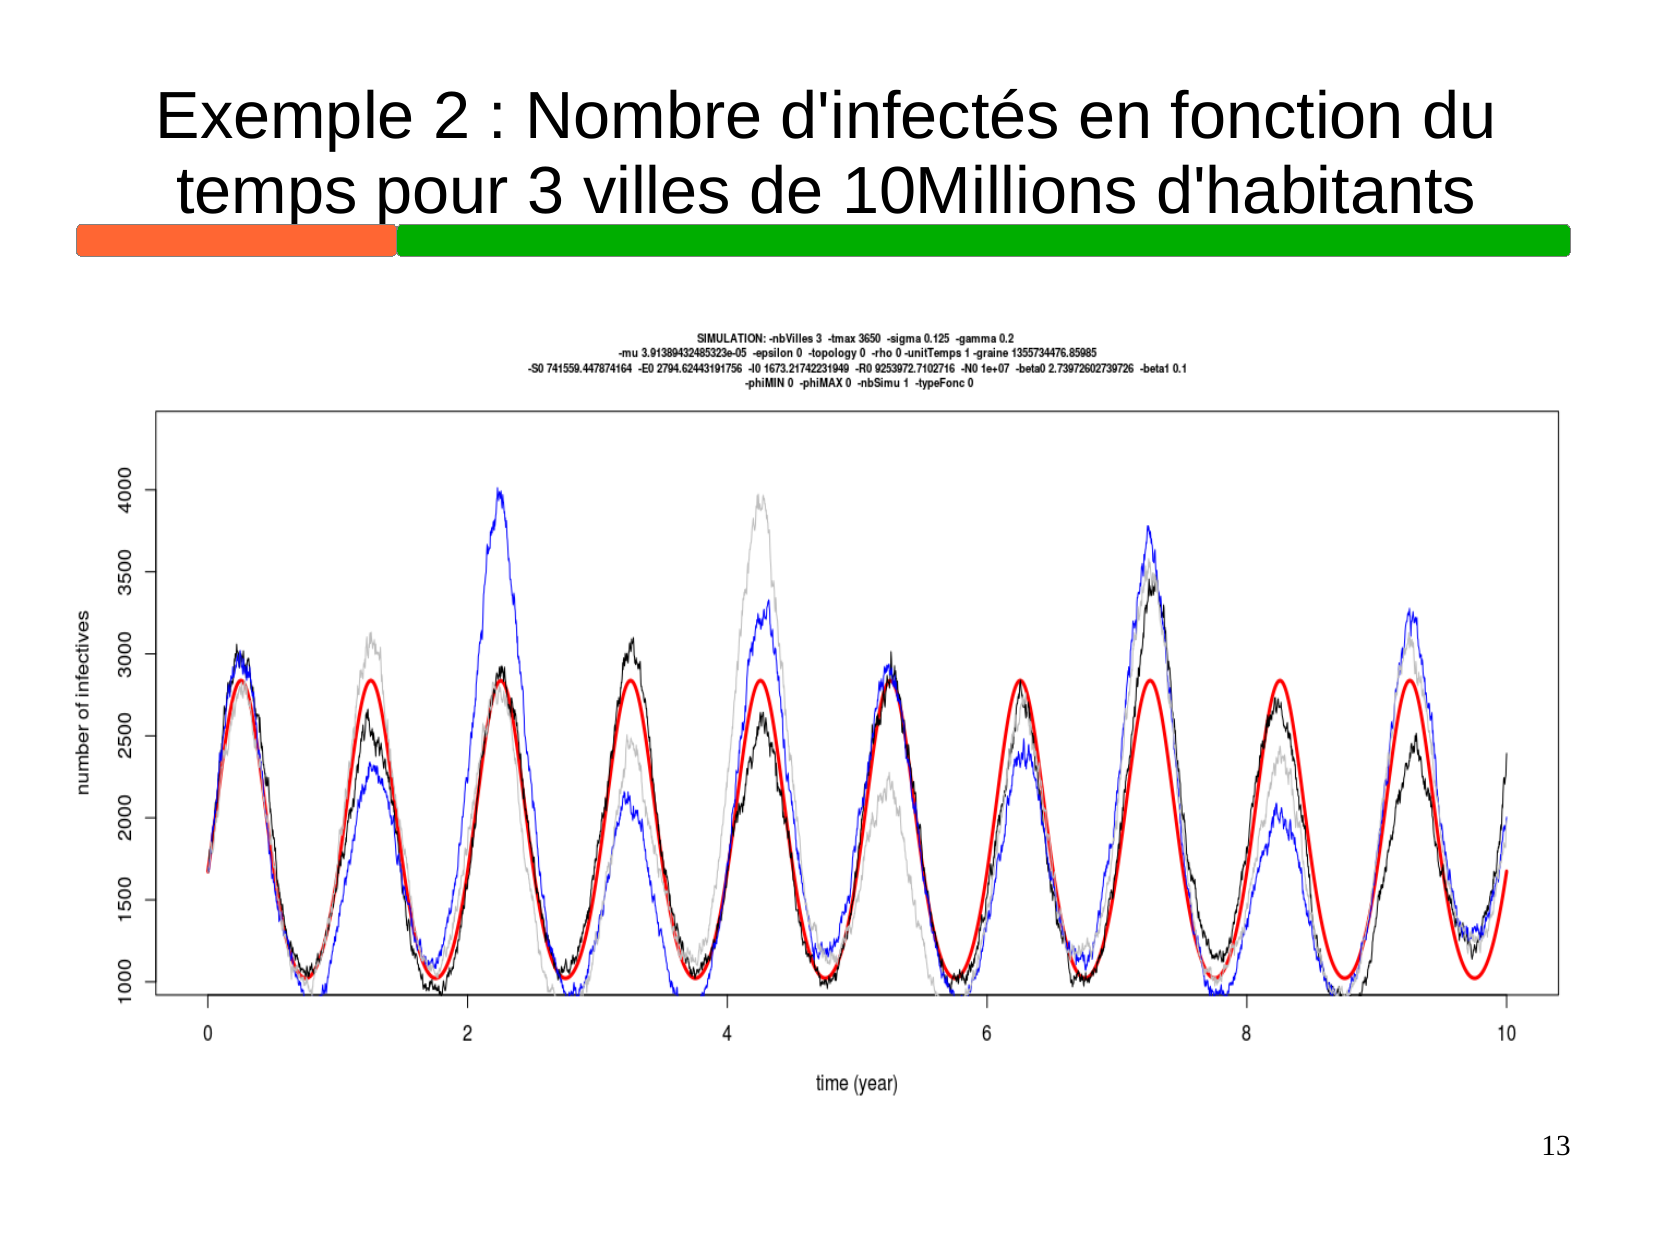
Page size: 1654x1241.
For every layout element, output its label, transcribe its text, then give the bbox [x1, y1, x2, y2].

text_box [76, 224, 1571, 257]
picture [70, 318, 1583, 1110]
title Exemple 2 : Nombre d'infectés en fonction du temps pour 3 villes de 10Millions d'habitants [82, 49, 1571, 227]
